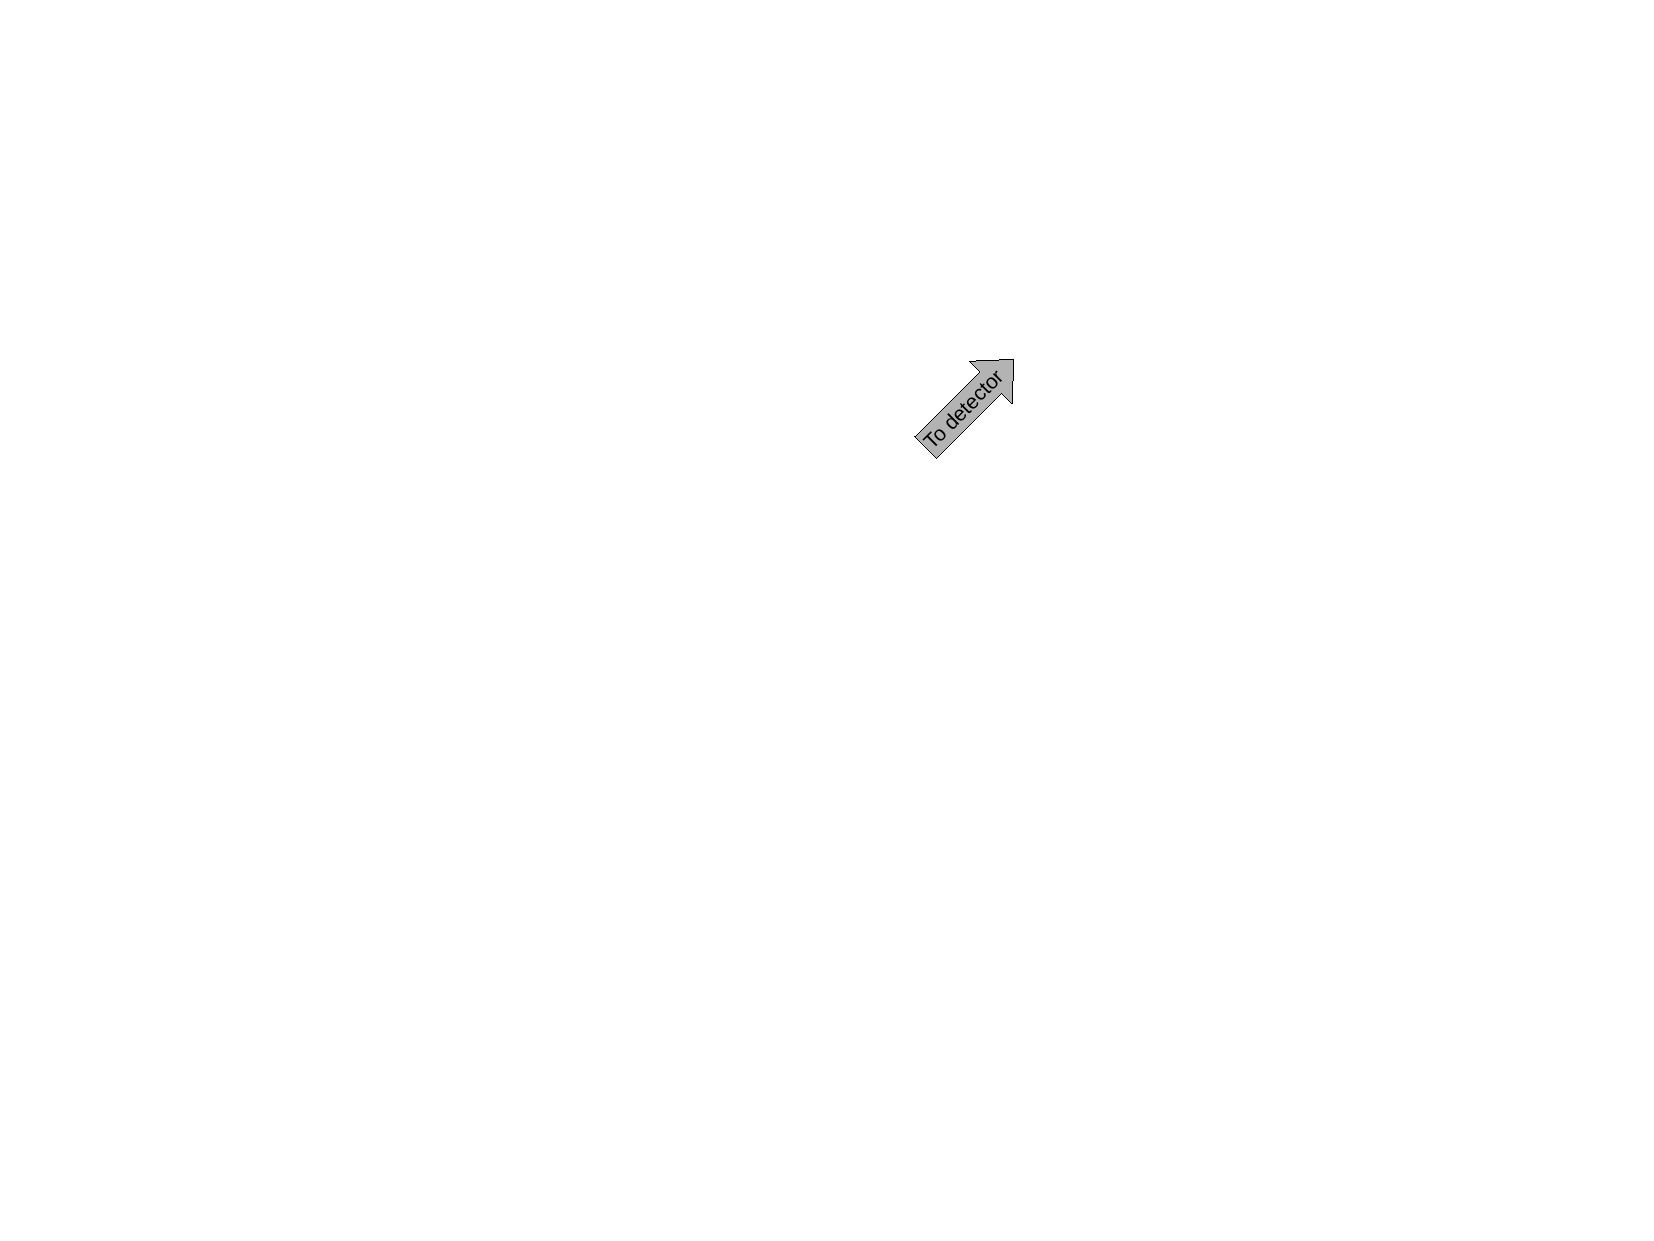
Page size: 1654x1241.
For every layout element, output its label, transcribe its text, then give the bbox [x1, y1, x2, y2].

picture [536, 281, 1137, 942]
text_box To detector [914, 359, 1014, 459]
